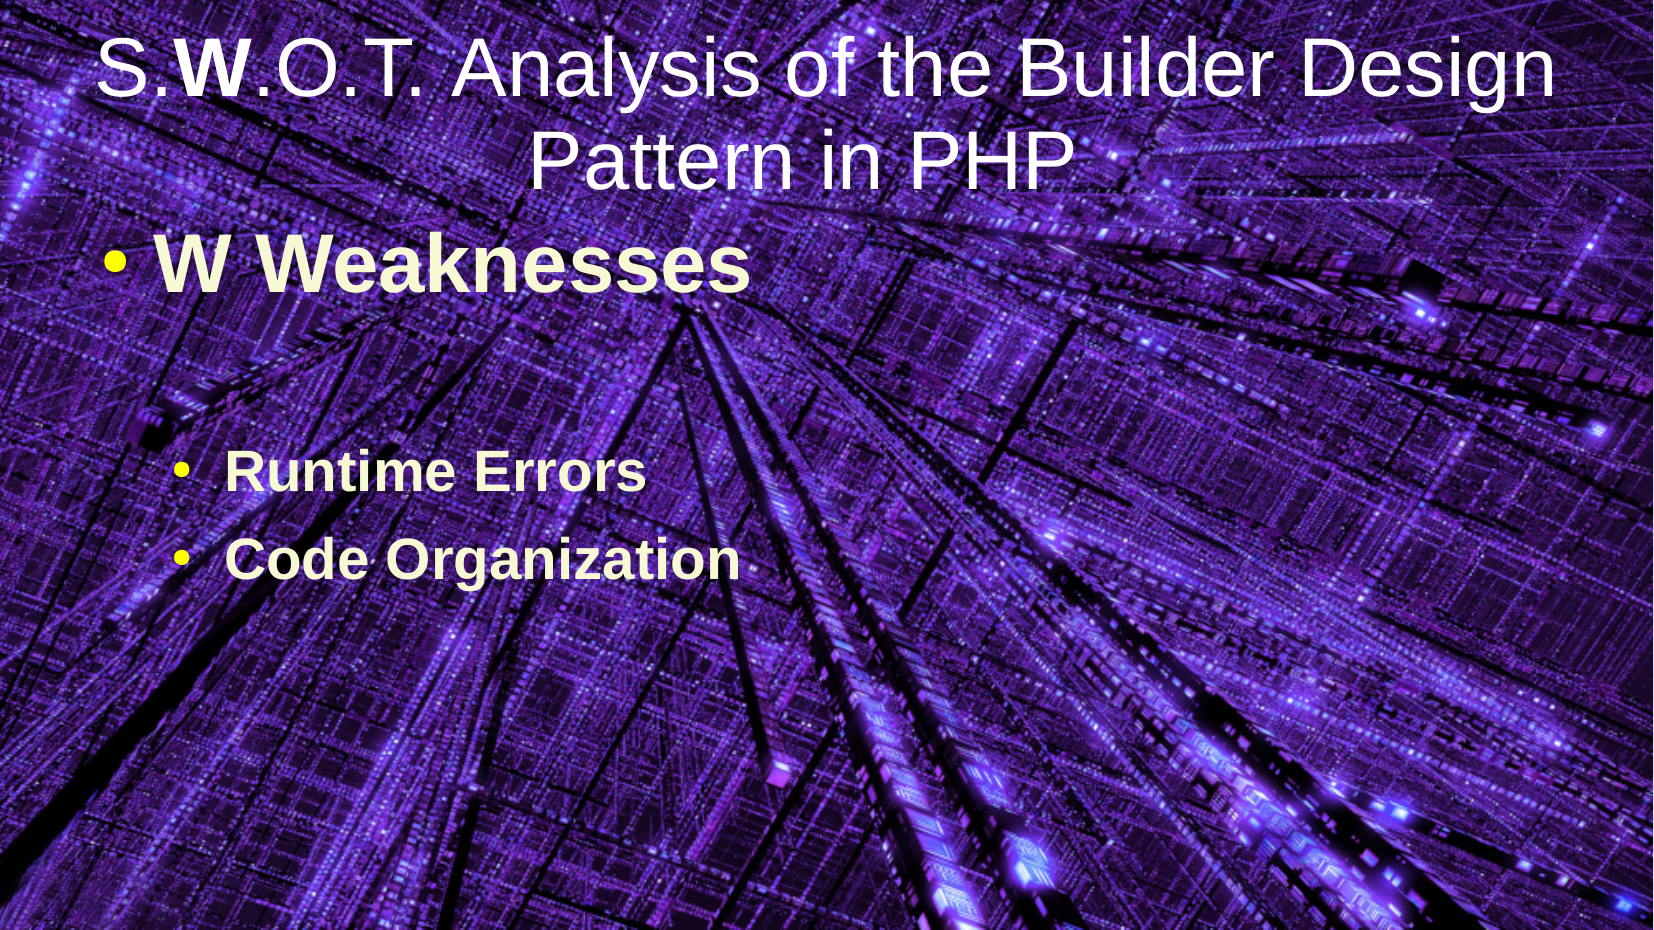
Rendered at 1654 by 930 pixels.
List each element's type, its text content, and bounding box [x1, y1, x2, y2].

title S.W.O.T. Analysis of the Builder Design Pattern in PHP [82, 21, 1571, 208]
list W Weaknesses Runtime Errors Code Organization [82, 217, 1571, 757]
picture [0, 0, 1654, 930]
